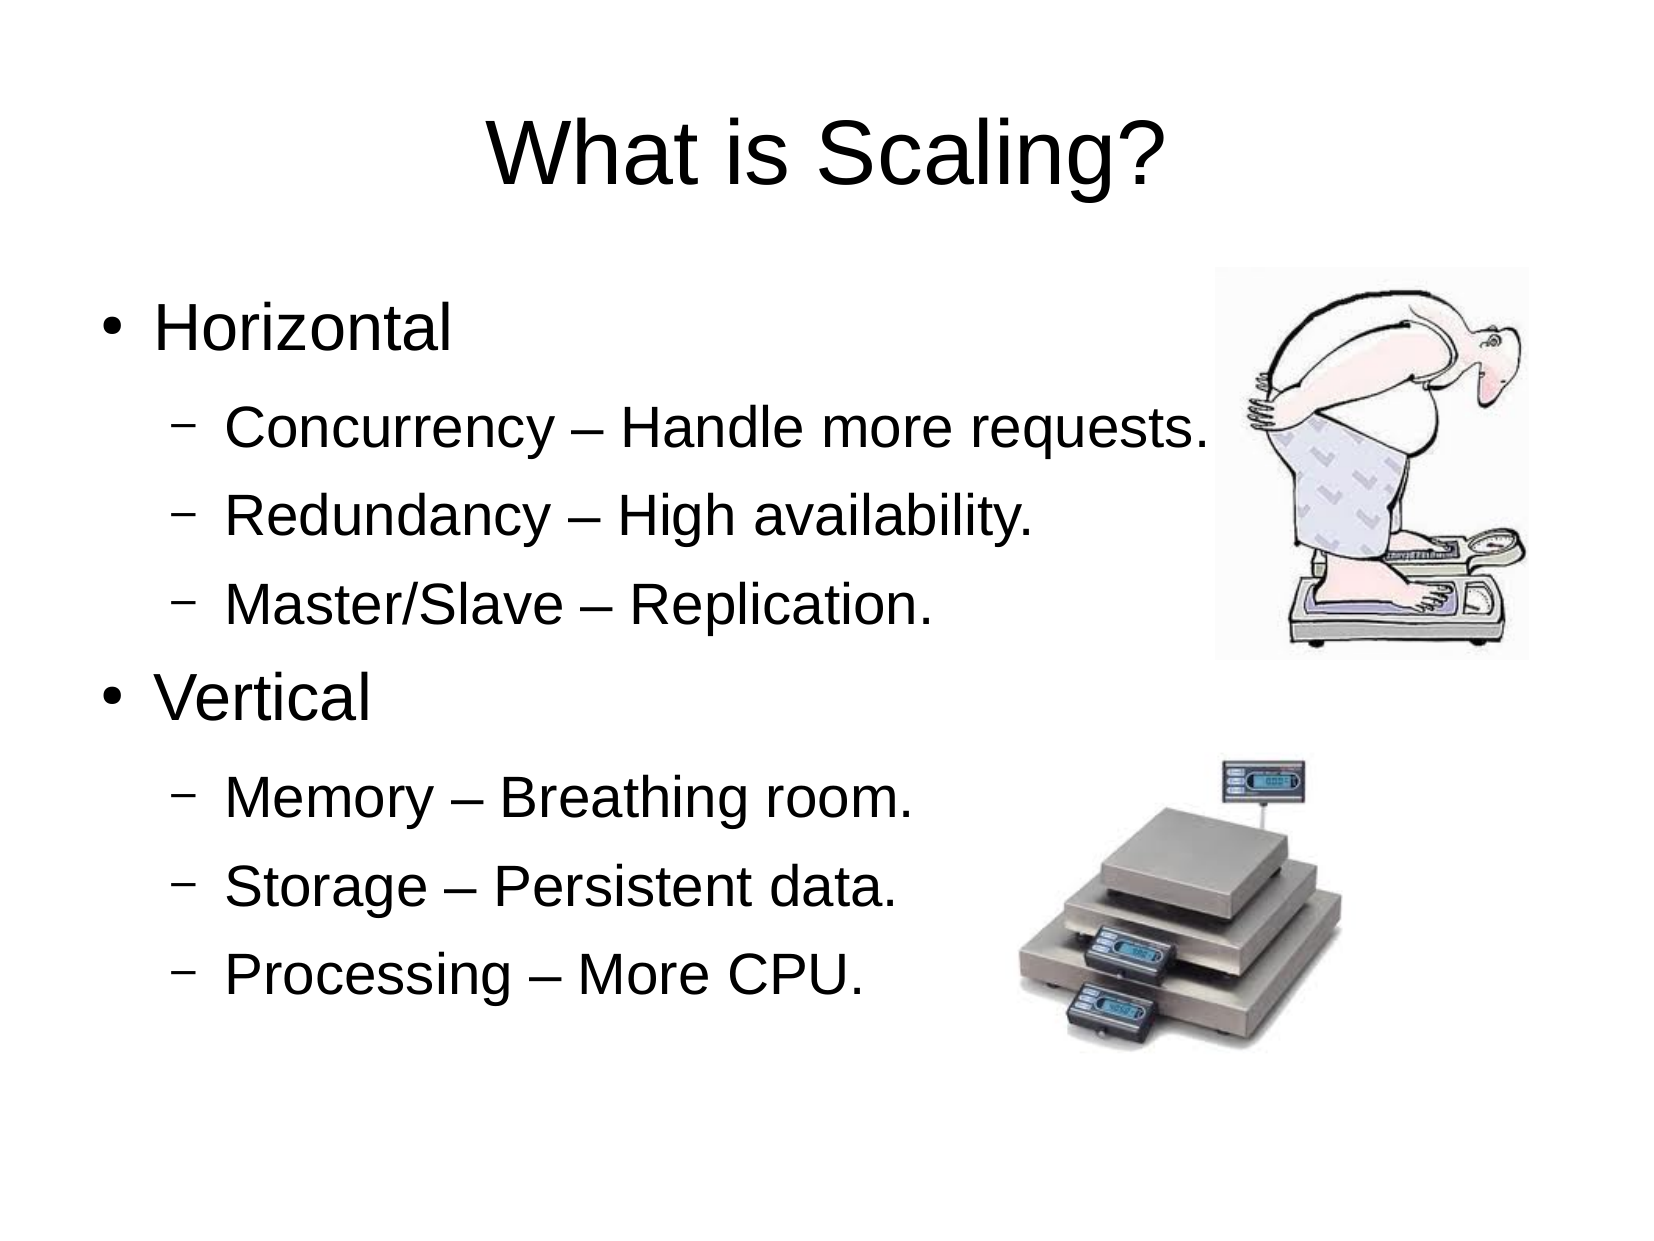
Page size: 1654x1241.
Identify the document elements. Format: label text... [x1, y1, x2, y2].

list Horizontal Concurrency – Handle more requests. Redundancy – High availability. Master/Slave – Replication. Vertical Memory – Breathing room. Storage – Persistent data. Processing – More CPU. [82, 290, 1538, 1010]
picture [1215, 267, 1529, 661]
title What is Scaling? [82, 49, 1571, 257]
picture [1005, 728, 1357, 1081]
